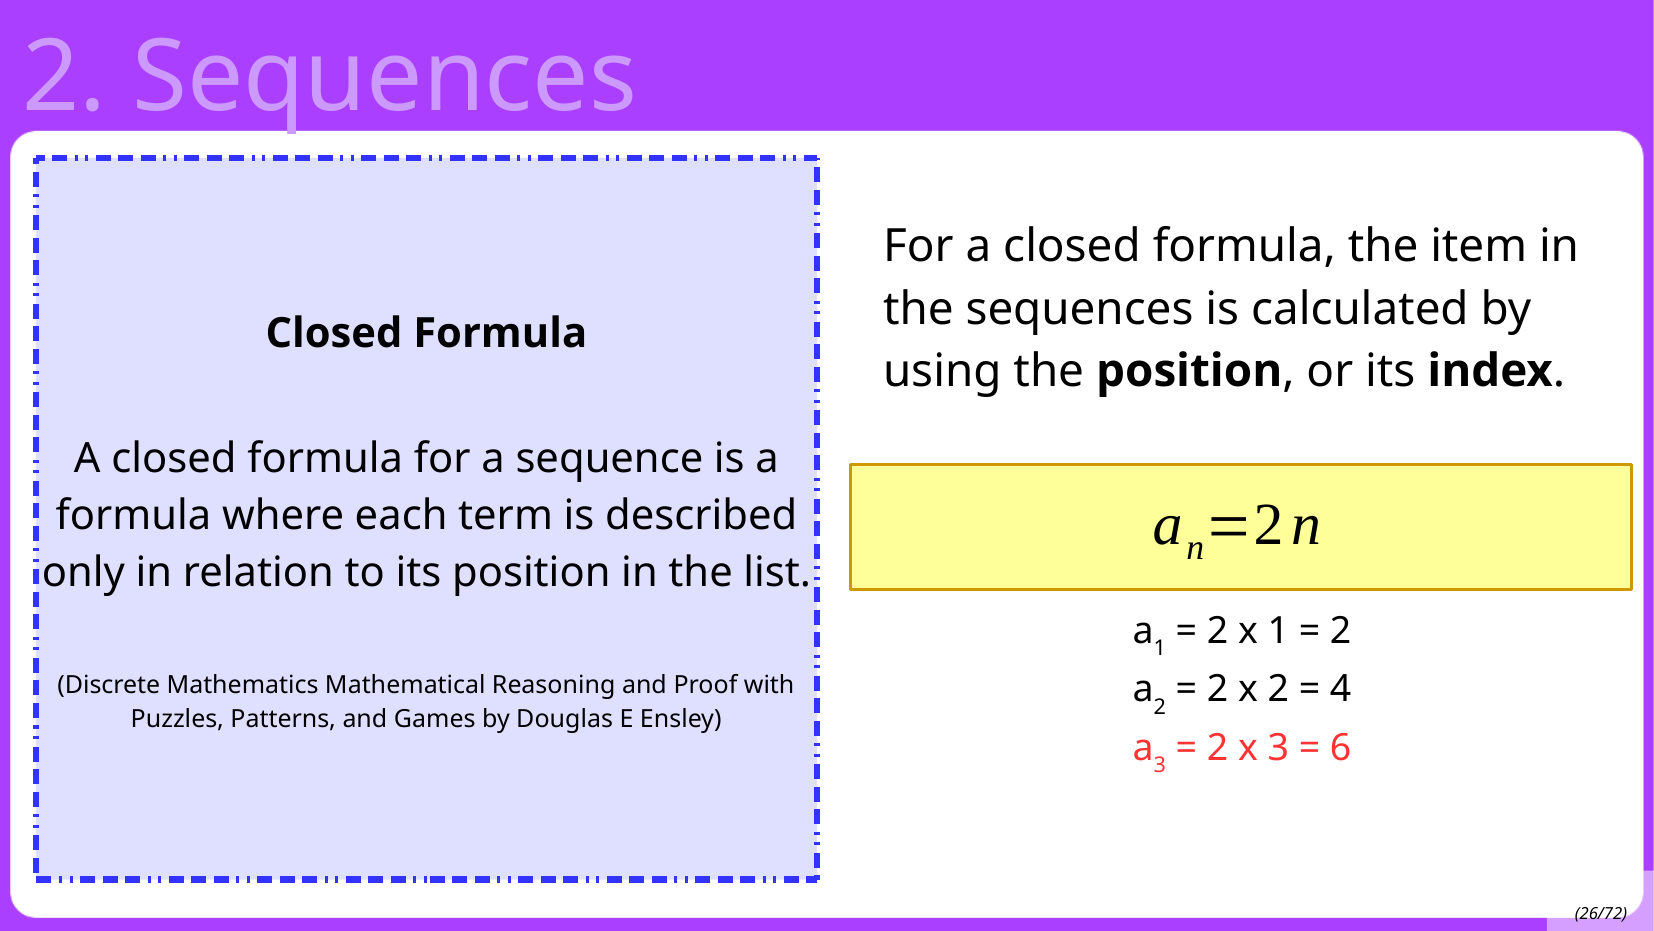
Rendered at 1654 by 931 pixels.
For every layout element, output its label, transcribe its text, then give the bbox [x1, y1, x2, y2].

text_box [850, 464, 1632, 590]
chart [1137, 492, 1338, 568]
text_box For a closed formula, the item in the sequences is calculated by using the position, or its index. [839, 221, 1624, 392]
text_box (<number>/72) [1546, 877, 1654, 931]
text_box +2 [1624, 870, 1654, 877]
text_box Closed Formula A closed formula for a sequence is a formula where each term is described only in relation to its position in the list. (Discrete Mathematics Mathematical Reasoning and Proof with Puzzles, Patterns, and Games by Douglas E Ensley) [35, 157, 818, 880]
title 2. Sequences [22, 13, 1511, 130]
picture [0, 0, 1654, 931]
text_box a1 = 2 x 1 = 2 a2 = 2 x 2 = 4 a3 = 2 x 3 = 6 a4 = 2 x 4 = 8 etc. [860, 602, 1624, 890]
